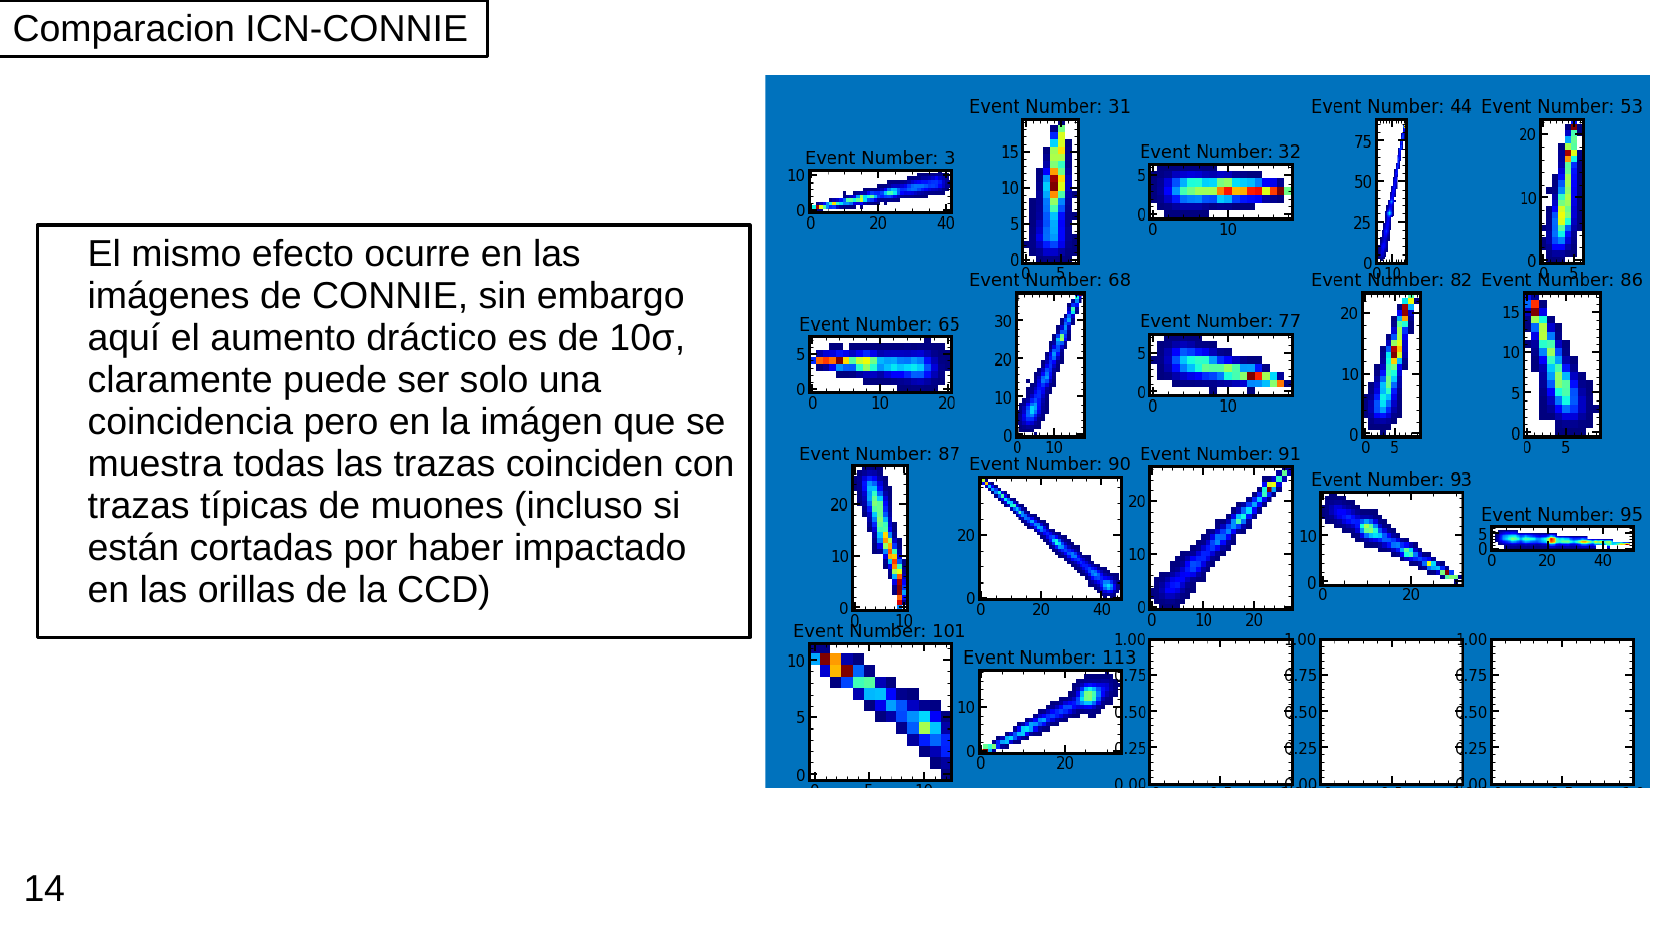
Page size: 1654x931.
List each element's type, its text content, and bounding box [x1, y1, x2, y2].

picture [765, 75, 1651, 788]
text_box Comparacion ICN-CONNIE [0, 0, 488, 57]
text_box <number> [8, 860, 638, 931]
text_box El mismo efecto ocurre en las imágenes de CONNIE, sin embargo aquí el aumento dráctico es de 10σ, claramente puede ser solo una coincidencia pero en la imágen que se muestra todas las trazas coinciden con trazas típicas de muones (incluso si están cortadas por haber impactado en las orillas de la CCD) [37, 225, 751, 638]
